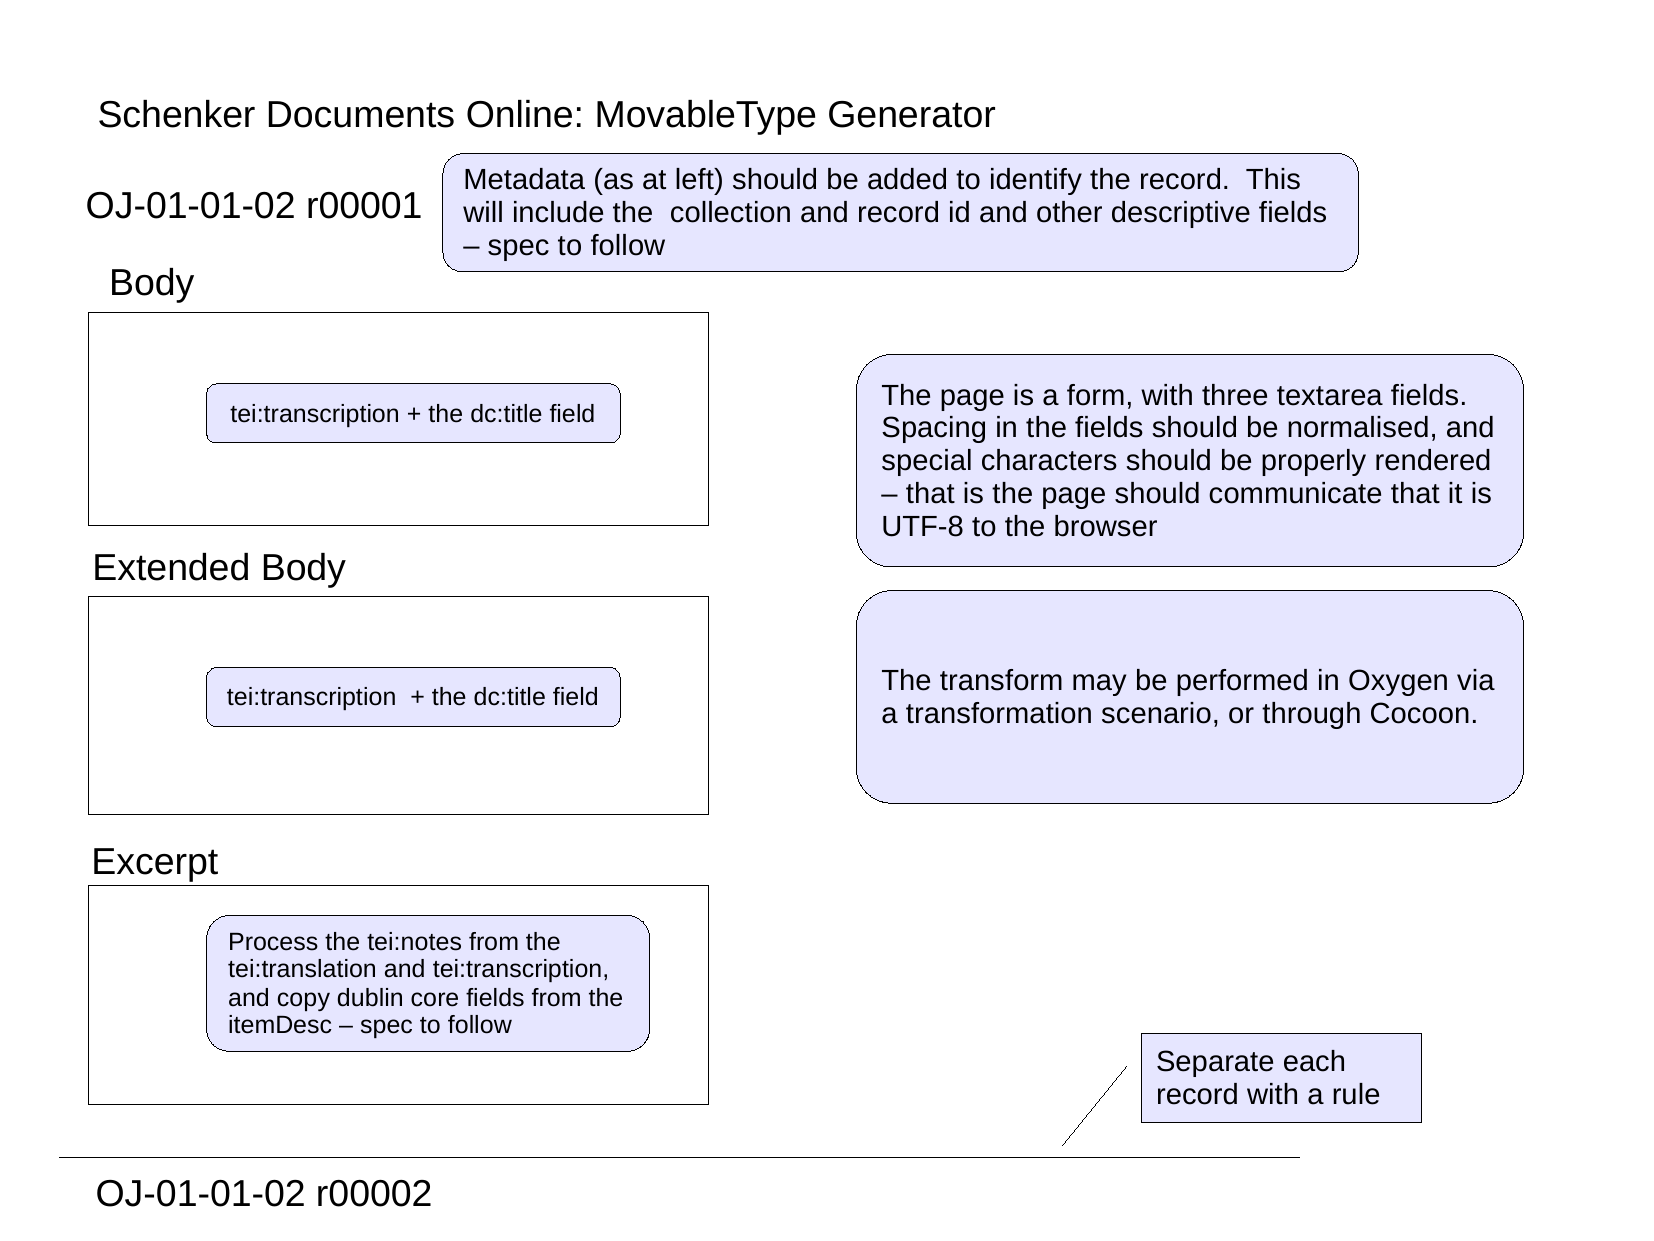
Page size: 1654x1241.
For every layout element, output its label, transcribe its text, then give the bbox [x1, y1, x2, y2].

text_box tei:transcription + the dc:title field [206, 383, 621, 443]
text_box Schenker Documents Online: MovableType Generator [82, 86, 1008, 148]
text_box OJ-01-01-02 r00001 [70, 177, 433, 239]
text_box OJ-01-01-02 r00002 [80, 1164, 532, 1227]
text_box The transform may be performed in Oxygen via a transformation scenario, or through Cocoon. [856, 590, 1524, 804]
text_box Body [94, 253, 210, 316]
text_box Excerpt [76, 832, 234, 894]
text_box Separate each record with a rule [1141, 1034, 1422, 1122]
text_box tei:transcription + the dc:title field [206, 667, 621, 727]
text_box Extended Body [77, 539, 361, 601]
text_box The page is a form, with three textarea fields. Spacing in the fields should be normalised, and special characters should be properly rendered – that is the page should communicate that it is UTF-8 to the browser [856, 354, 1524, 567]
text_box Process the tei:notes from the tei:translation and tei:transcription, and copy dublin core fields from the itemDesc – spec to follow [206, 915, 650, 1052]
text_box Metadata (as at left) should be added to identify the record. This will include the collection and record id and other descriptive fields – spec to follow [442, 153, 1359, 272]
